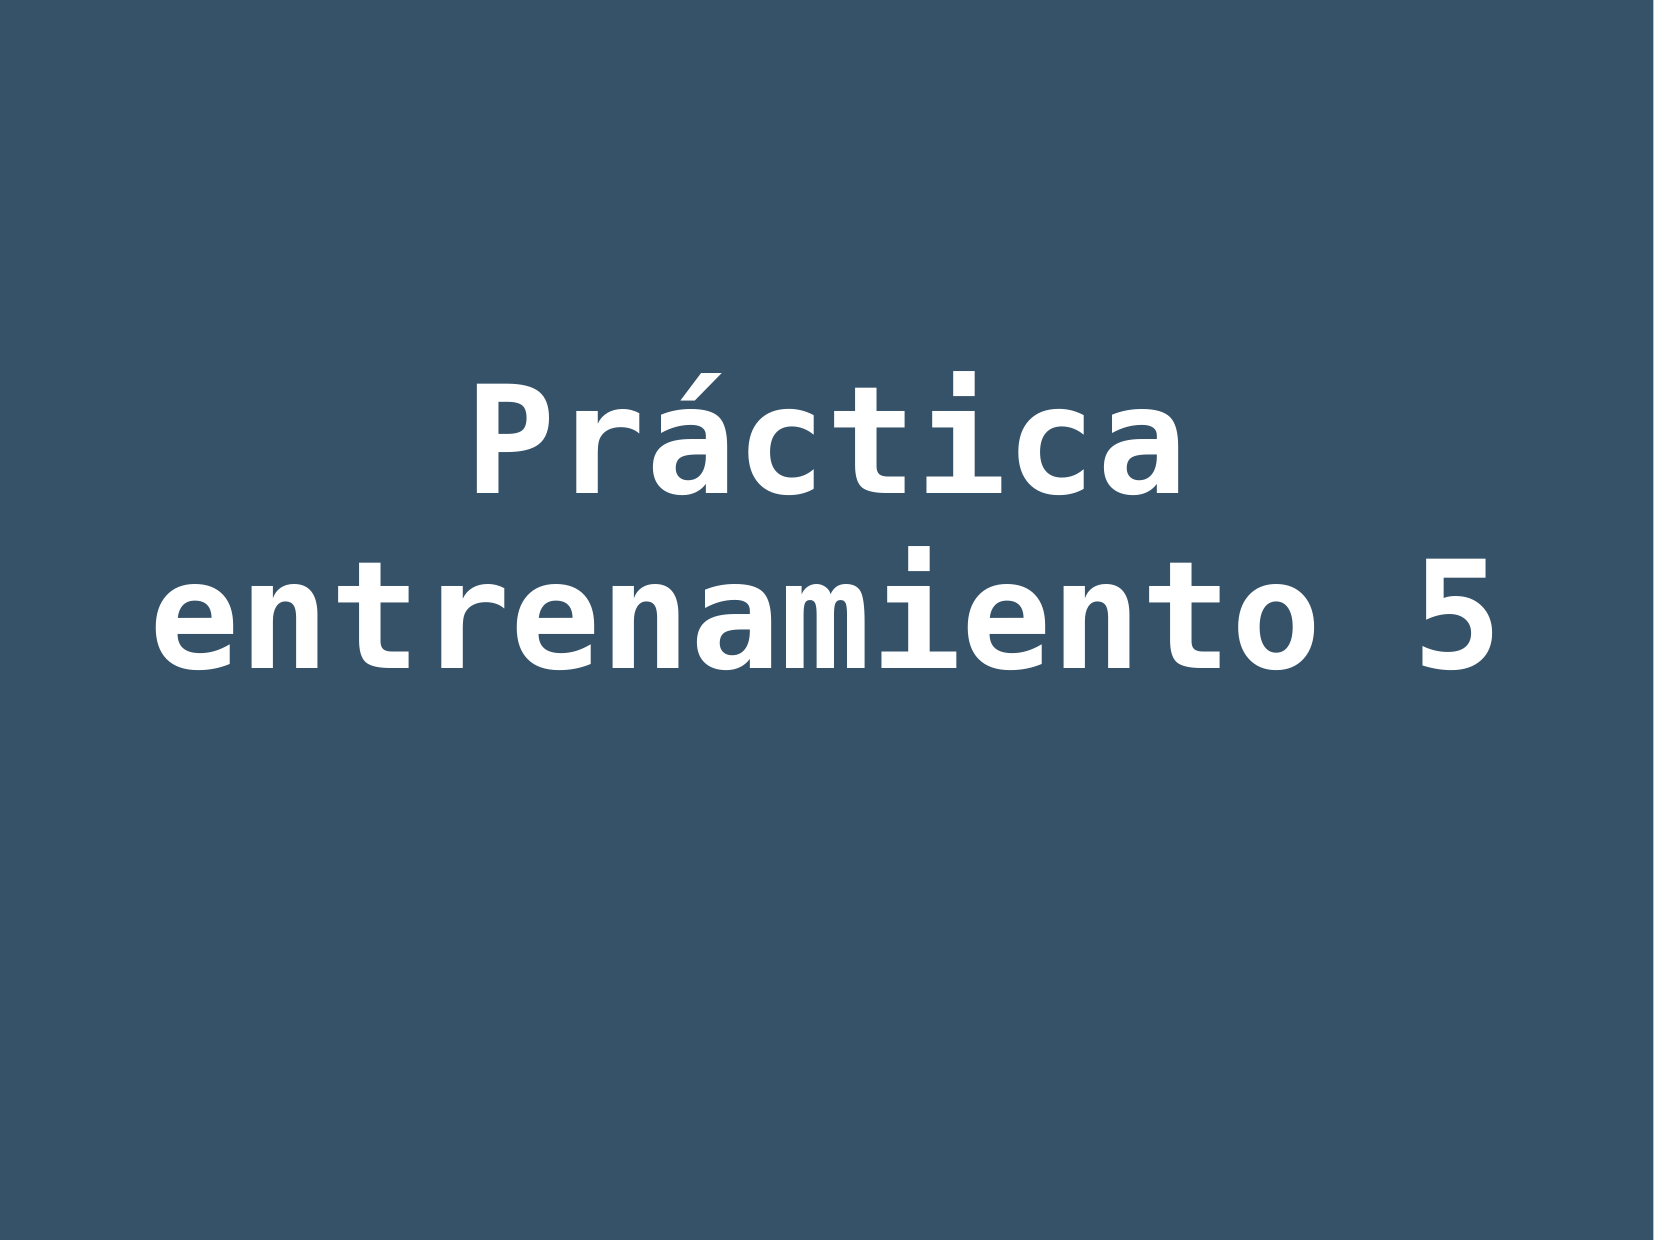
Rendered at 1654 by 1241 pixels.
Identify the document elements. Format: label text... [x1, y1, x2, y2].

subtitle Práctica entrenamiento 5 [82, 49, 1571, 1010]
